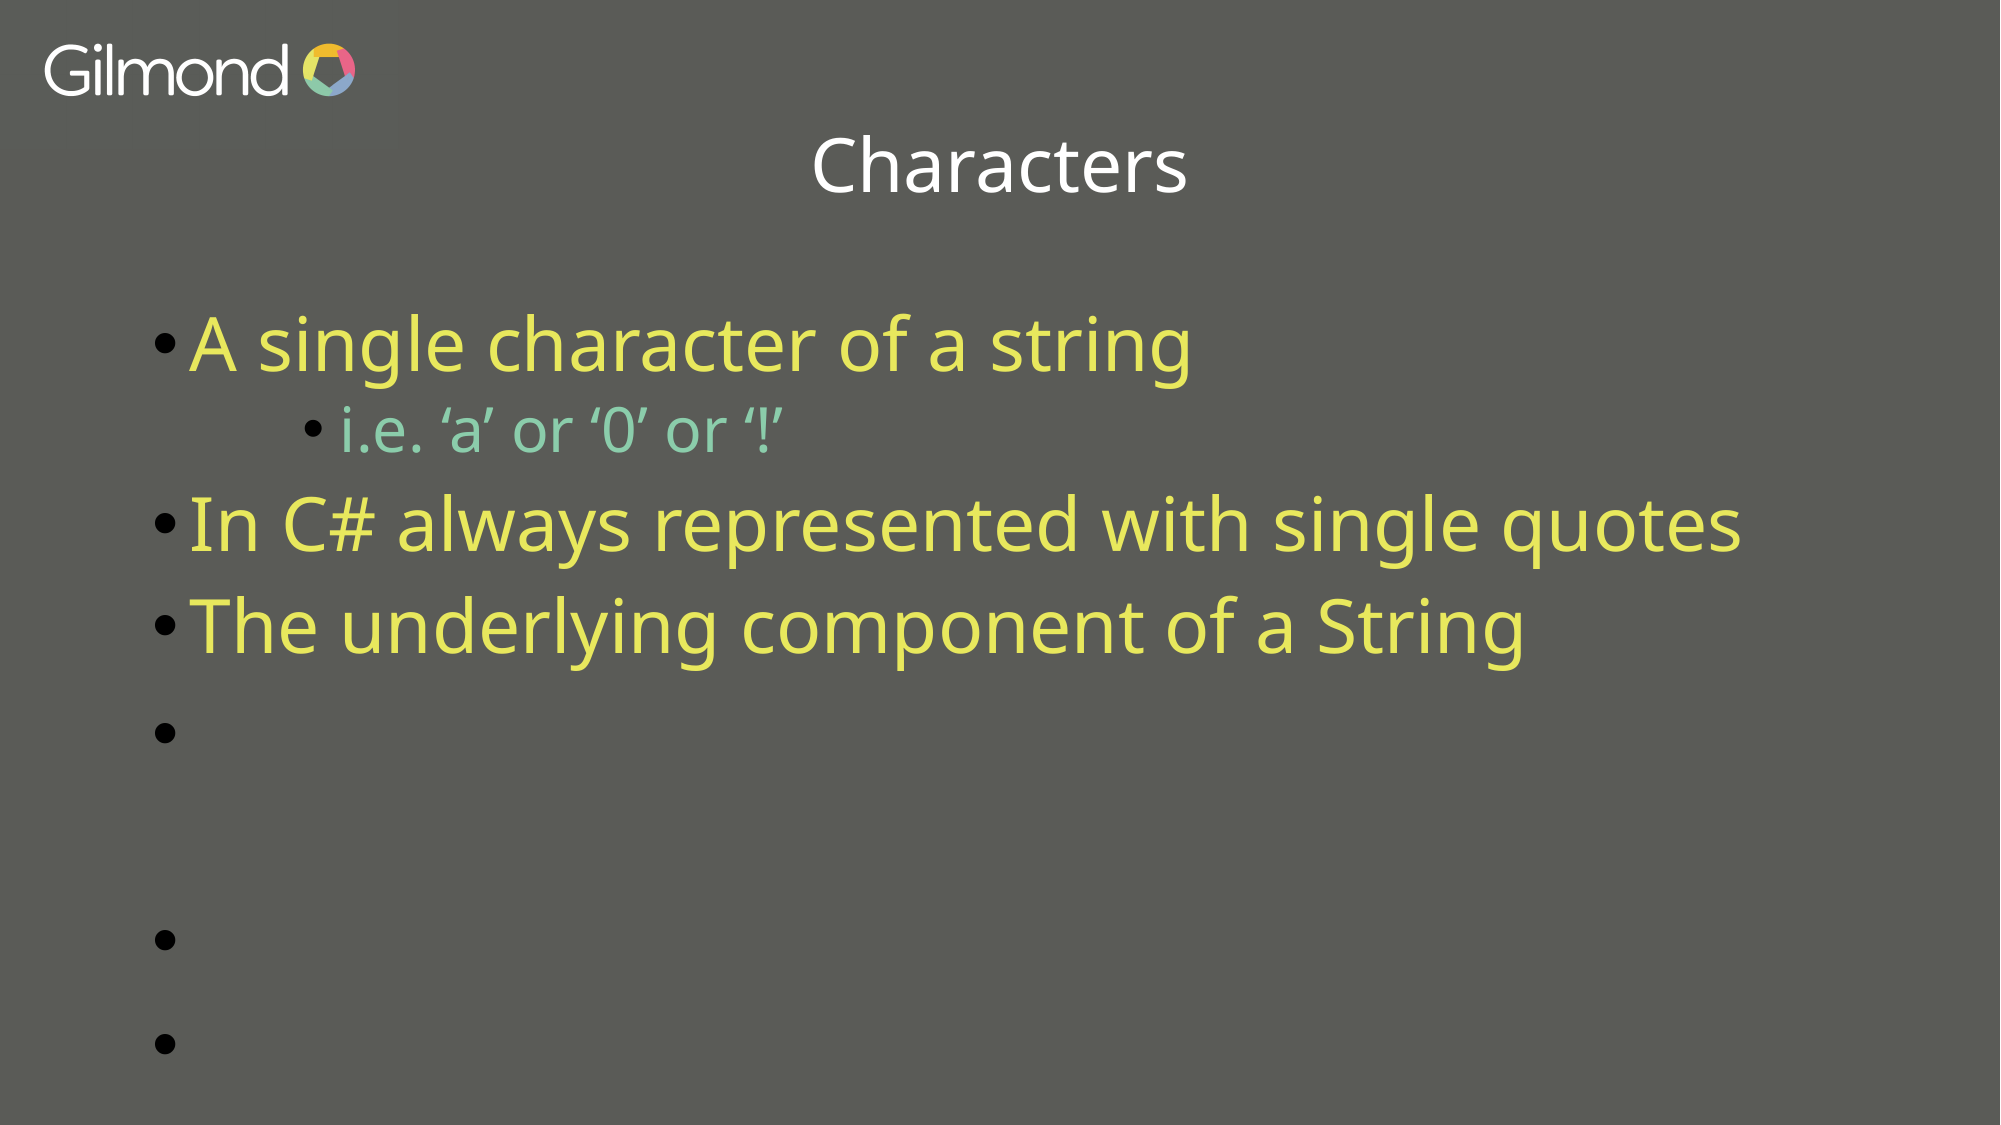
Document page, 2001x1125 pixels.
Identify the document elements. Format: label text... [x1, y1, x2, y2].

title Characters [137, 59, 1863, 278]
picture [0, 0, 399, 149]
list A single character of a string i.e. ‘a’ or ‘0’ or ‘!’ In C# always represented with single quotes The underlying component of a String [137, 299, 1863, 1014]
